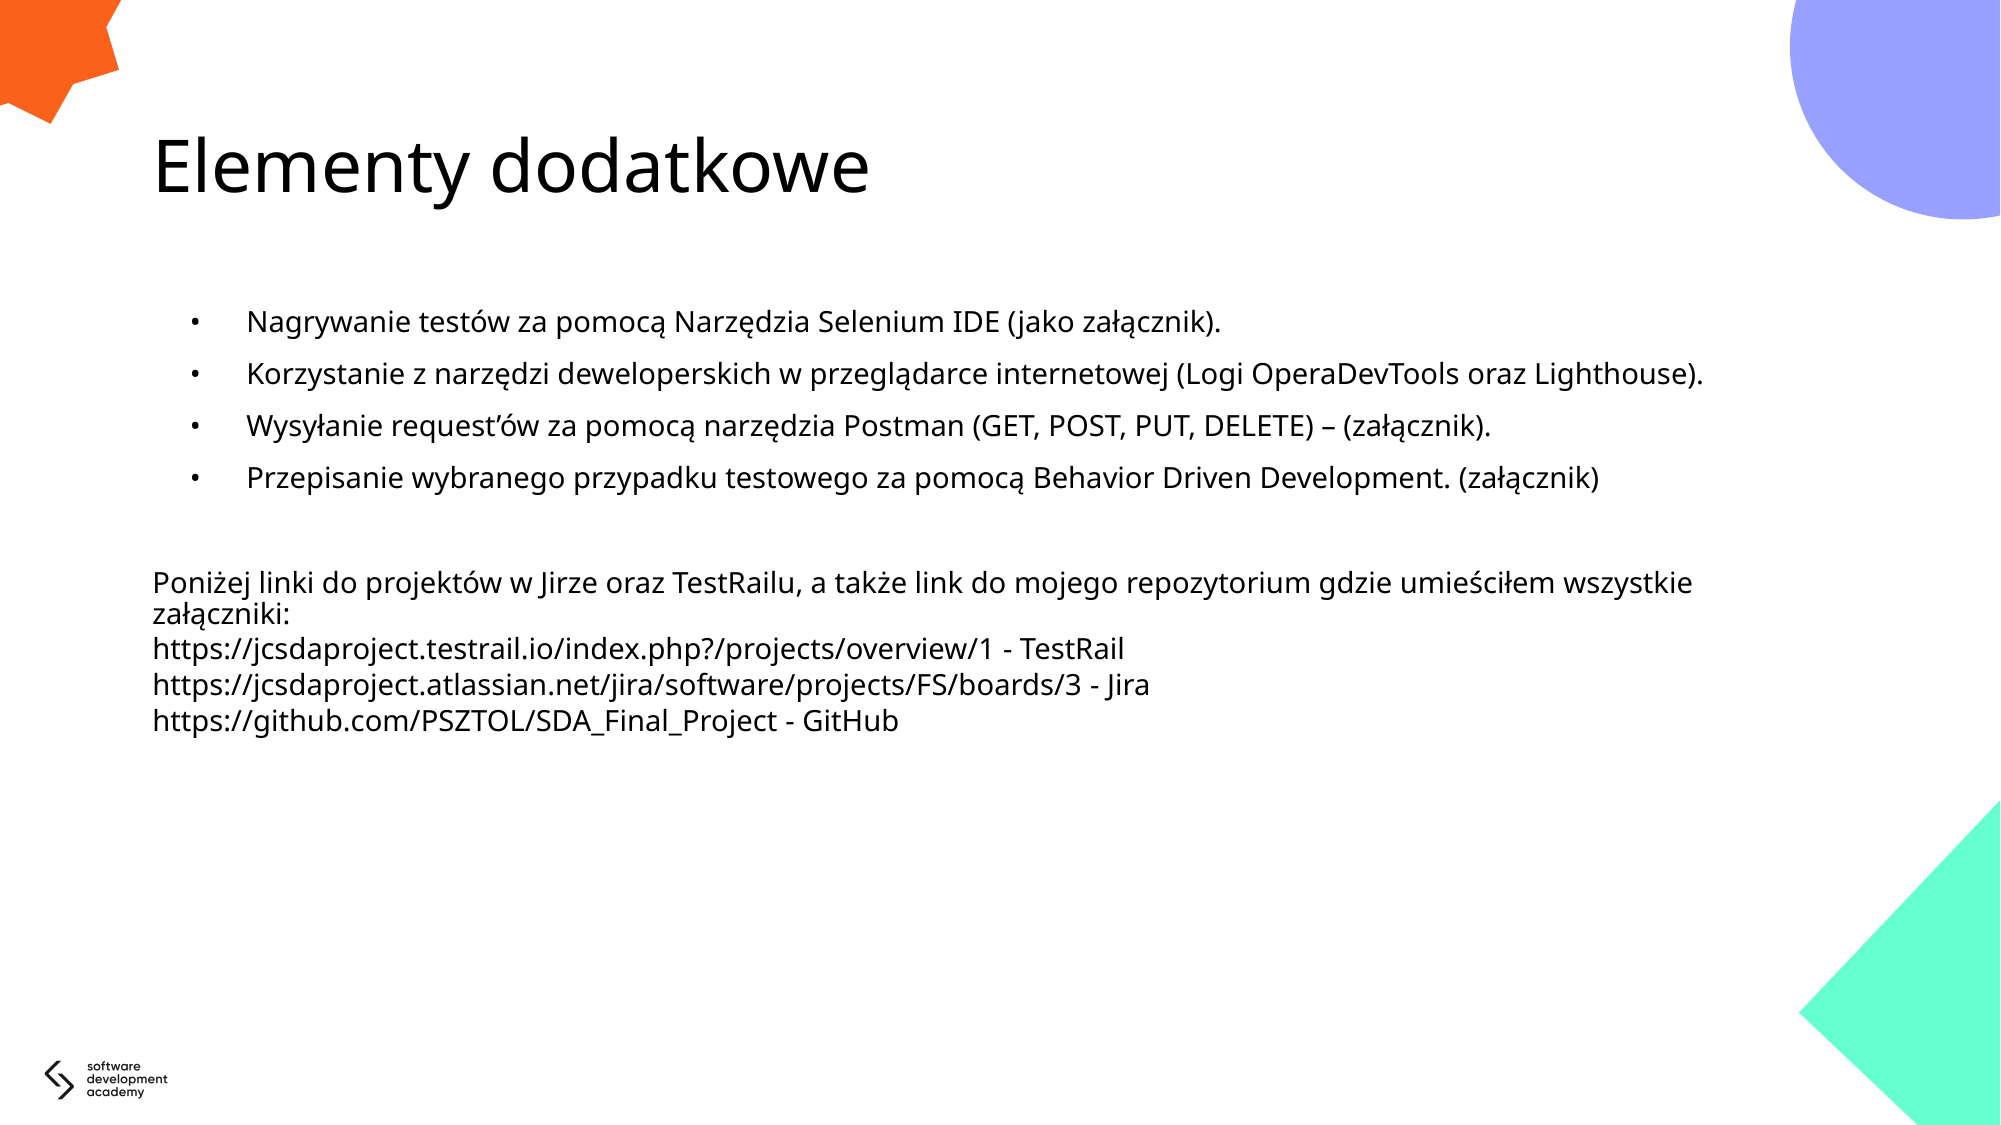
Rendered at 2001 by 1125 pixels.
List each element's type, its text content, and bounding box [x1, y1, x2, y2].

picture [19, 1035, 193, 1125]
list Nagrywanie testów za pomocą Narzędzia Selenium IDE (jako załącznik). Korzystanie z narzędzi deweloperskich w przeglądarce internetowej (Logi OperaDevTools oraz Lighthouse). Wysyłanie request’ów za pomocą narzędzia Postman (GET, POST, PUT, DELETE) – (załącznik). Przepisanie wybranego przypadku testowego za pomocą Behavior Driven Development. (załącznik) Poniżej linki do projektów w Jirze oraz TestRailu, a także link do mojego repozytorium gdzie umieściłem wszystkie załączniki: https://jcsdaproject.testrail.io/index.php?/projects/overview/1 - TestRail https://jcsdaproject.atlassian.net/jira/software/projects/FS/boards/3 - Jira https://github.com/PSZTOL/SDA_Final_Project - GitHub [137, 299, 1771, 1014]
title Elementy dodatkowe [137, 59, 1771, 278]
